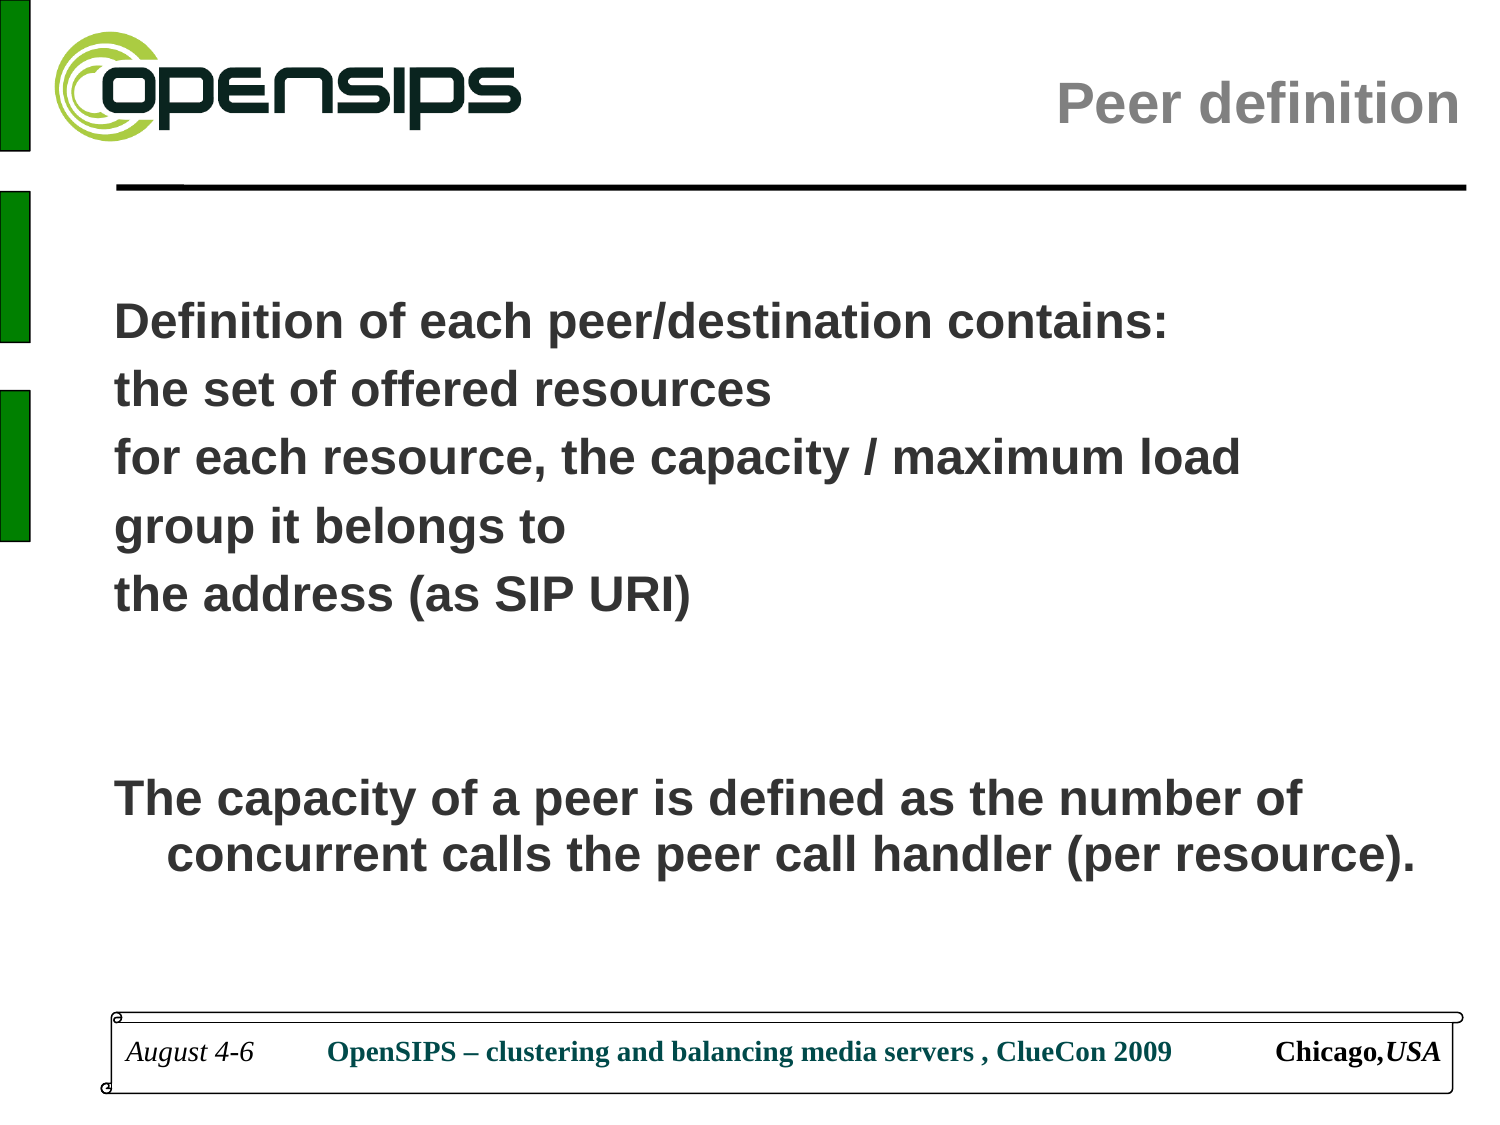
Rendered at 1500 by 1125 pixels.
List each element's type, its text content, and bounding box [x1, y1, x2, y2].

picture [51, 27, 532, 148]
list Definition of each peer/destination contains: the set of offered resources for each resource, the capacity / maximum load group it belongs to the address (as SIP URI) The capacity of a peer is defined as the number of concurrent calls the peer call handler (per resource). [112, 224, 1424, 1019]
title Peer definition [299, 44, 1462, 180]
